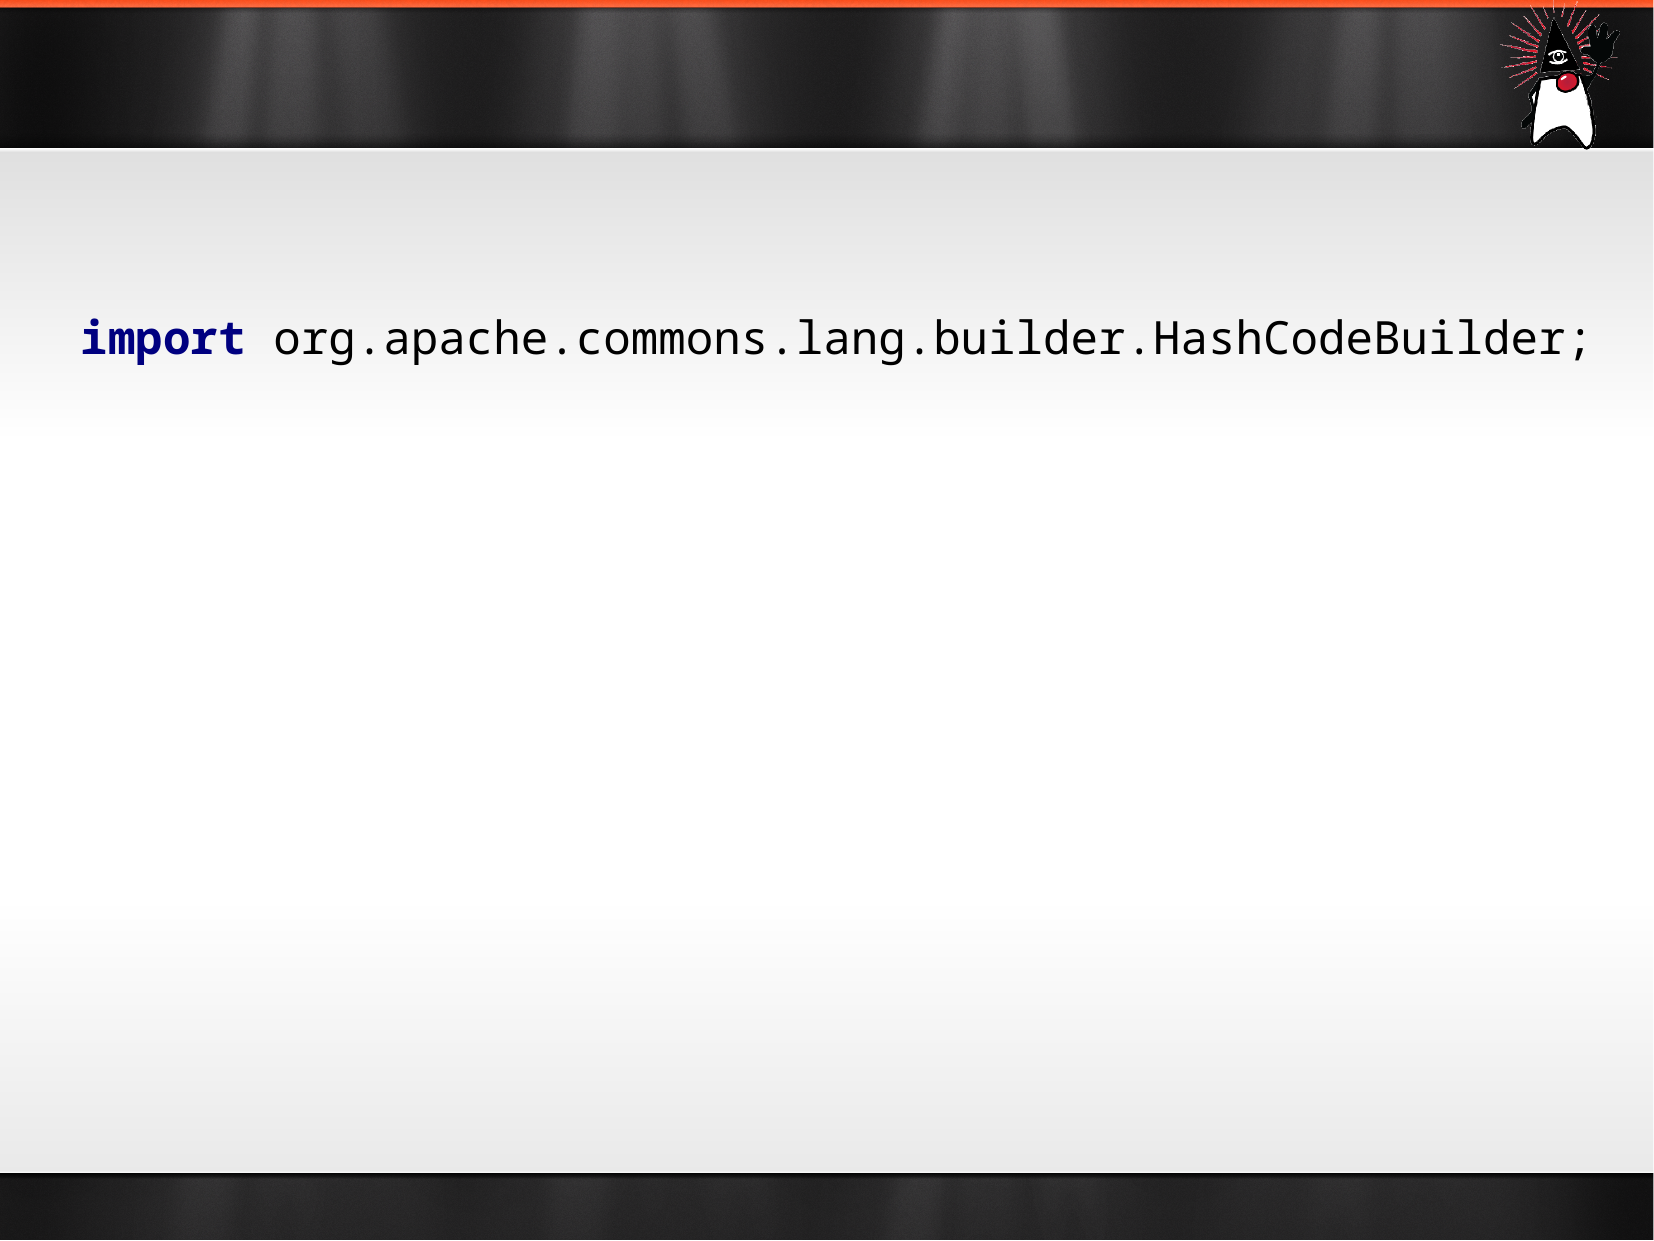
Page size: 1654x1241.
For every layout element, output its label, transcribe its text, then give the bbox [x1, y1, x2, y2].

subtitle import org.apache.commons.lang.builder.HashCodeBuilder; [80, 305, 1654, 1125]
picture [0, 0, 1654, 1240]
